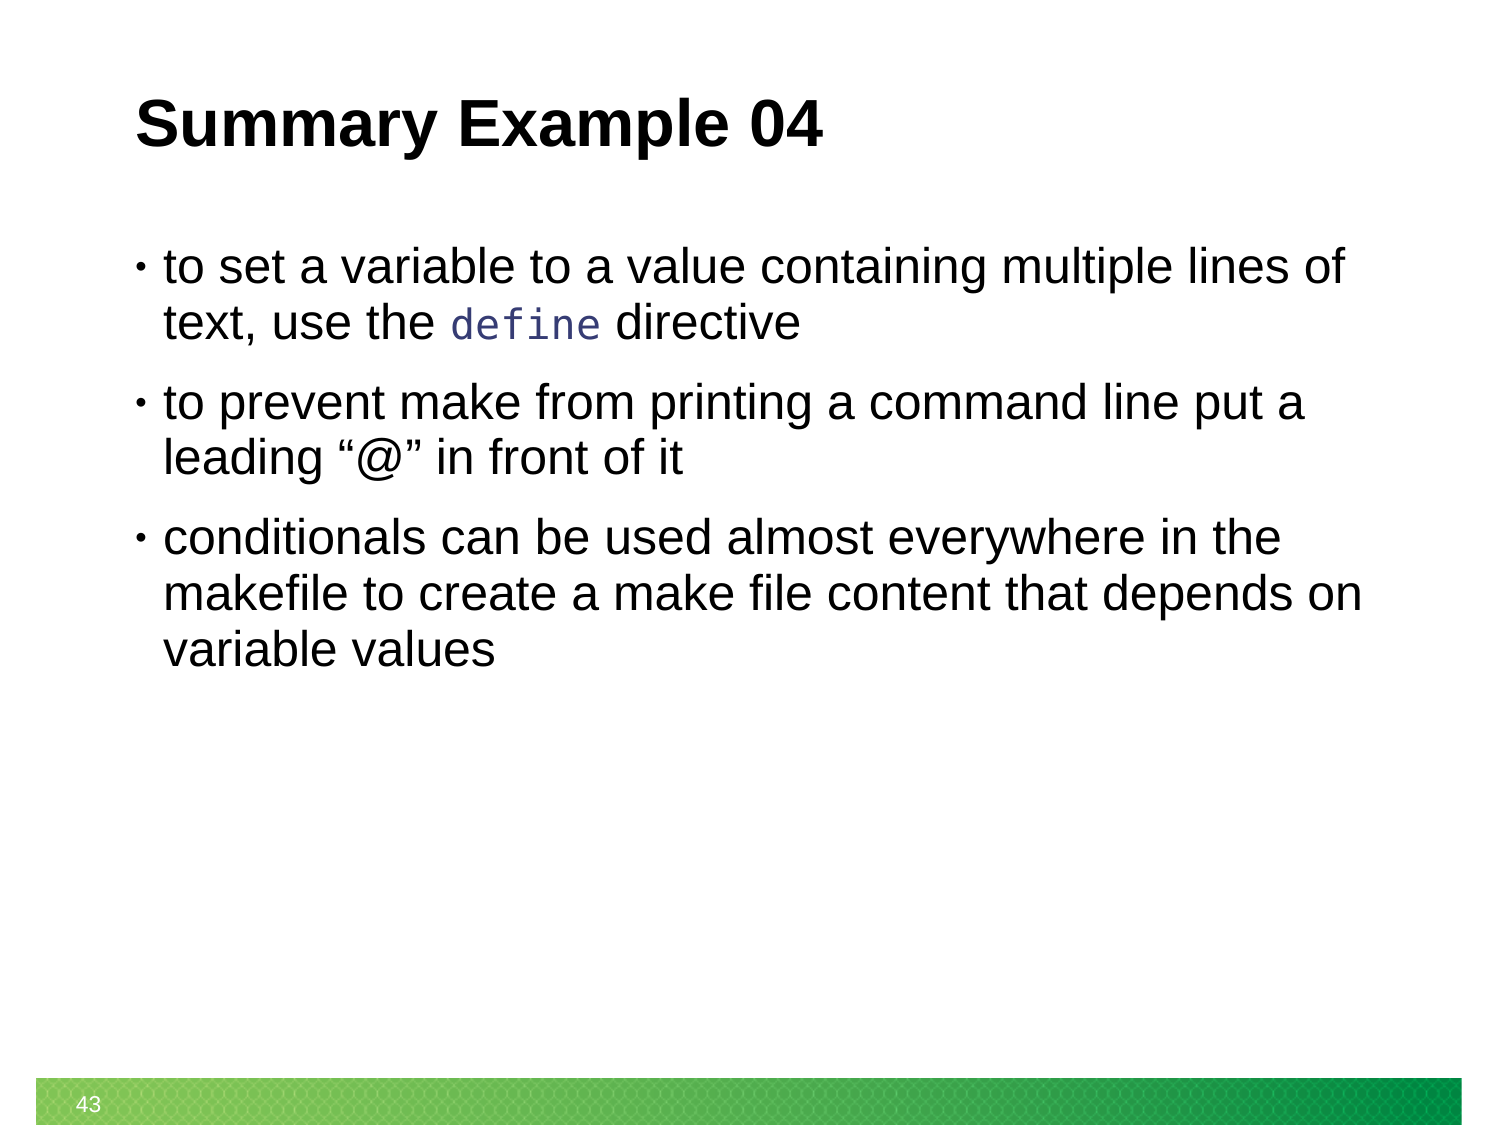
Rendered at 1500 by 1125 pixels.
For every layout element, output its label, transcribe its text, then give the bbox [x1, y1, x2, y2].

list to set a variable to a value containing multiple lines of text, use the define directive to prevent make from printing a command line put a leading “@” in front of it conditionals can be used almost everywhere in the makefile to create a make file content that depends on variable values [135, 238, 1372, 982]
title Summary Example 04 [135, 41, 1372, 204]
picture [36, 1078, 1462, 1125]
